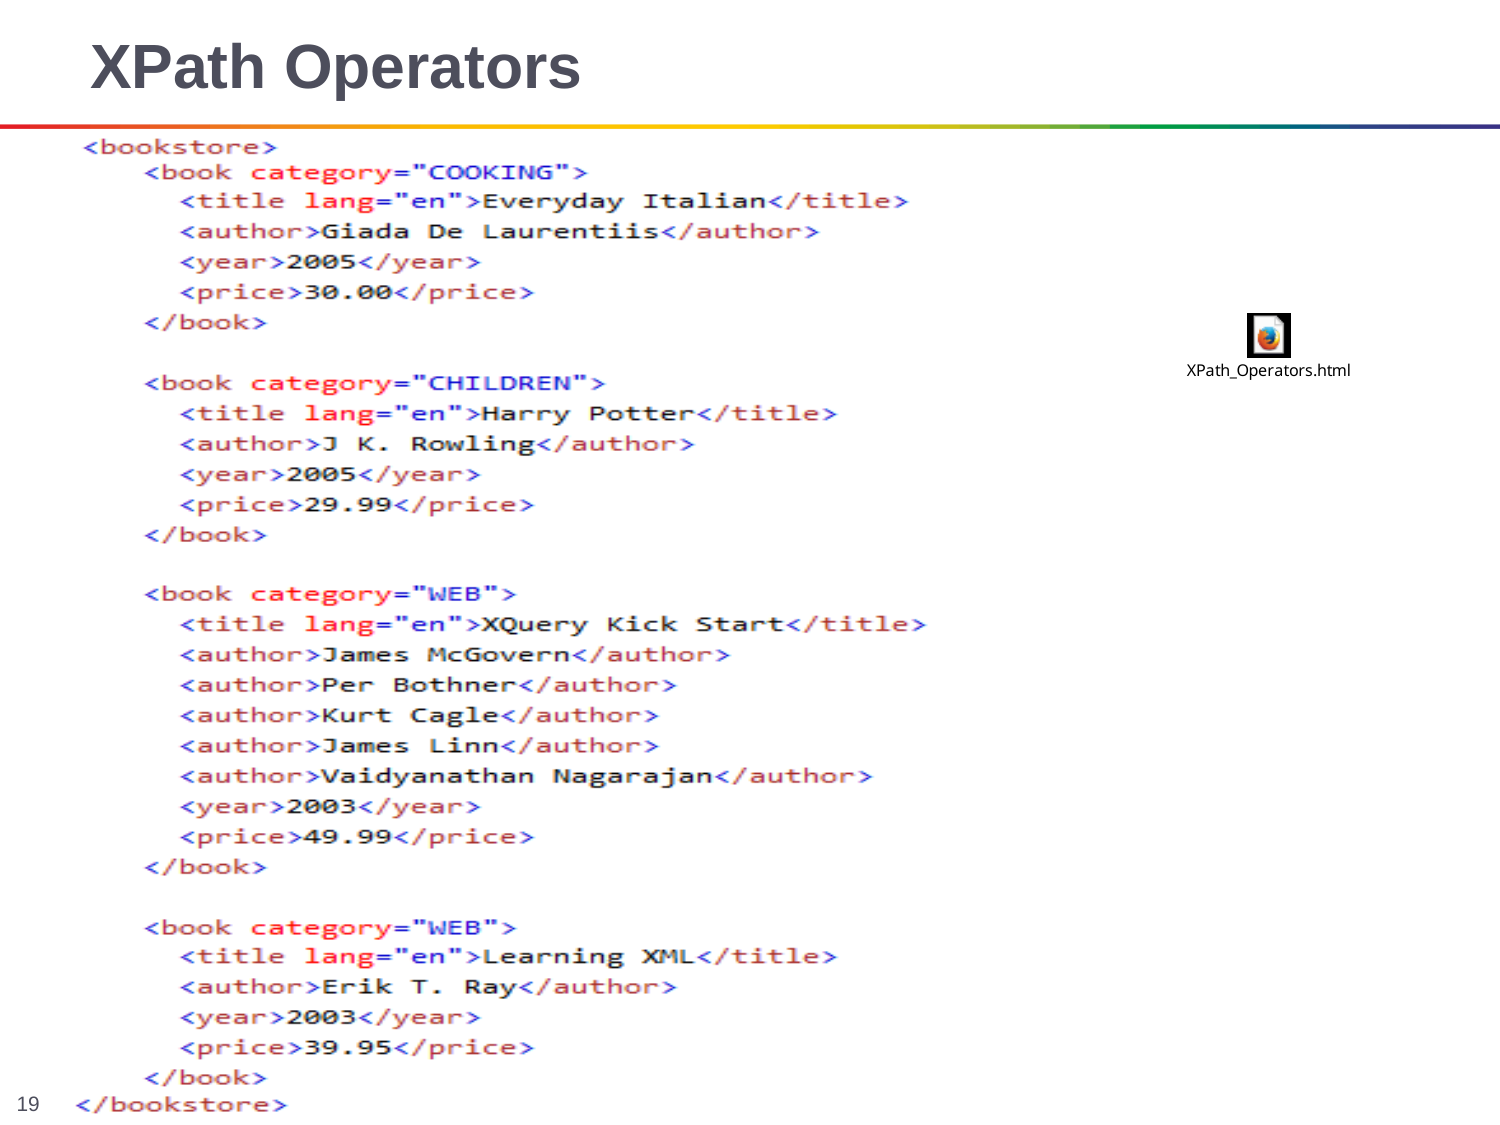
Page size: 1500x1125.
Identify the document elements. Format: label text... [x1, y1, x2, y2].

picture [75, 134, 938, 1122]
chart [1170, 314, 1366, 386]
title XPath Operators [75, 17, 1425, 109]
